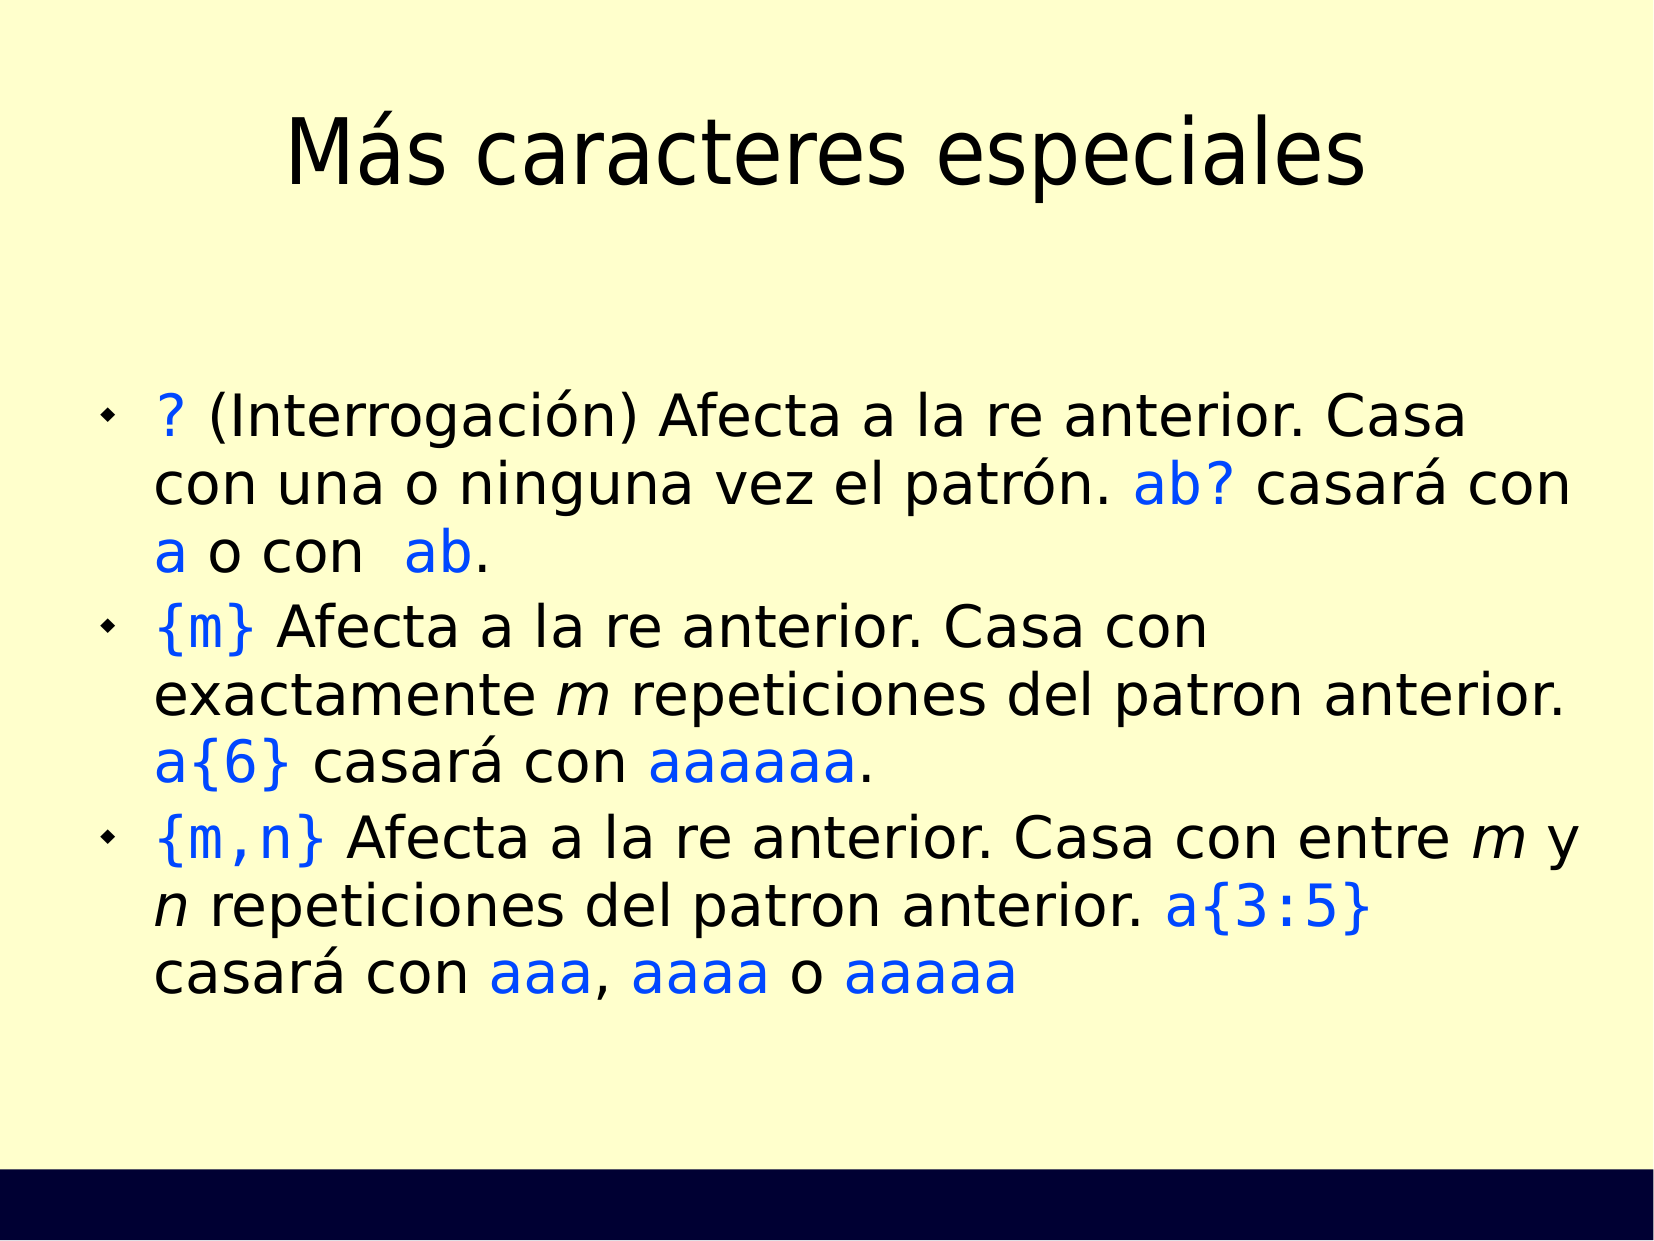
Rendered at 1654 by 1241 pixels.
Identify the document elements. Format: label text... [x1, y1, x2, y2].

list ? (Interrogación) Afecta a la re anterior. Casa con una o ninguna vez el patrón. ab? casará con a o con ab. {m} Afecta a la re anterior. Casa con exactamente m repeticiones del patron anterior. a{6} casará con aaaaaa. {m,n} Afecta a la re anterior. Casa con entre m y n repeticiones del patron anterior. a{3:5} casará con aaa, aaaa o aaaaa [82, 256, 1583, 1134]
title Más caracteres especiales [82, 49, 1571, 256]
